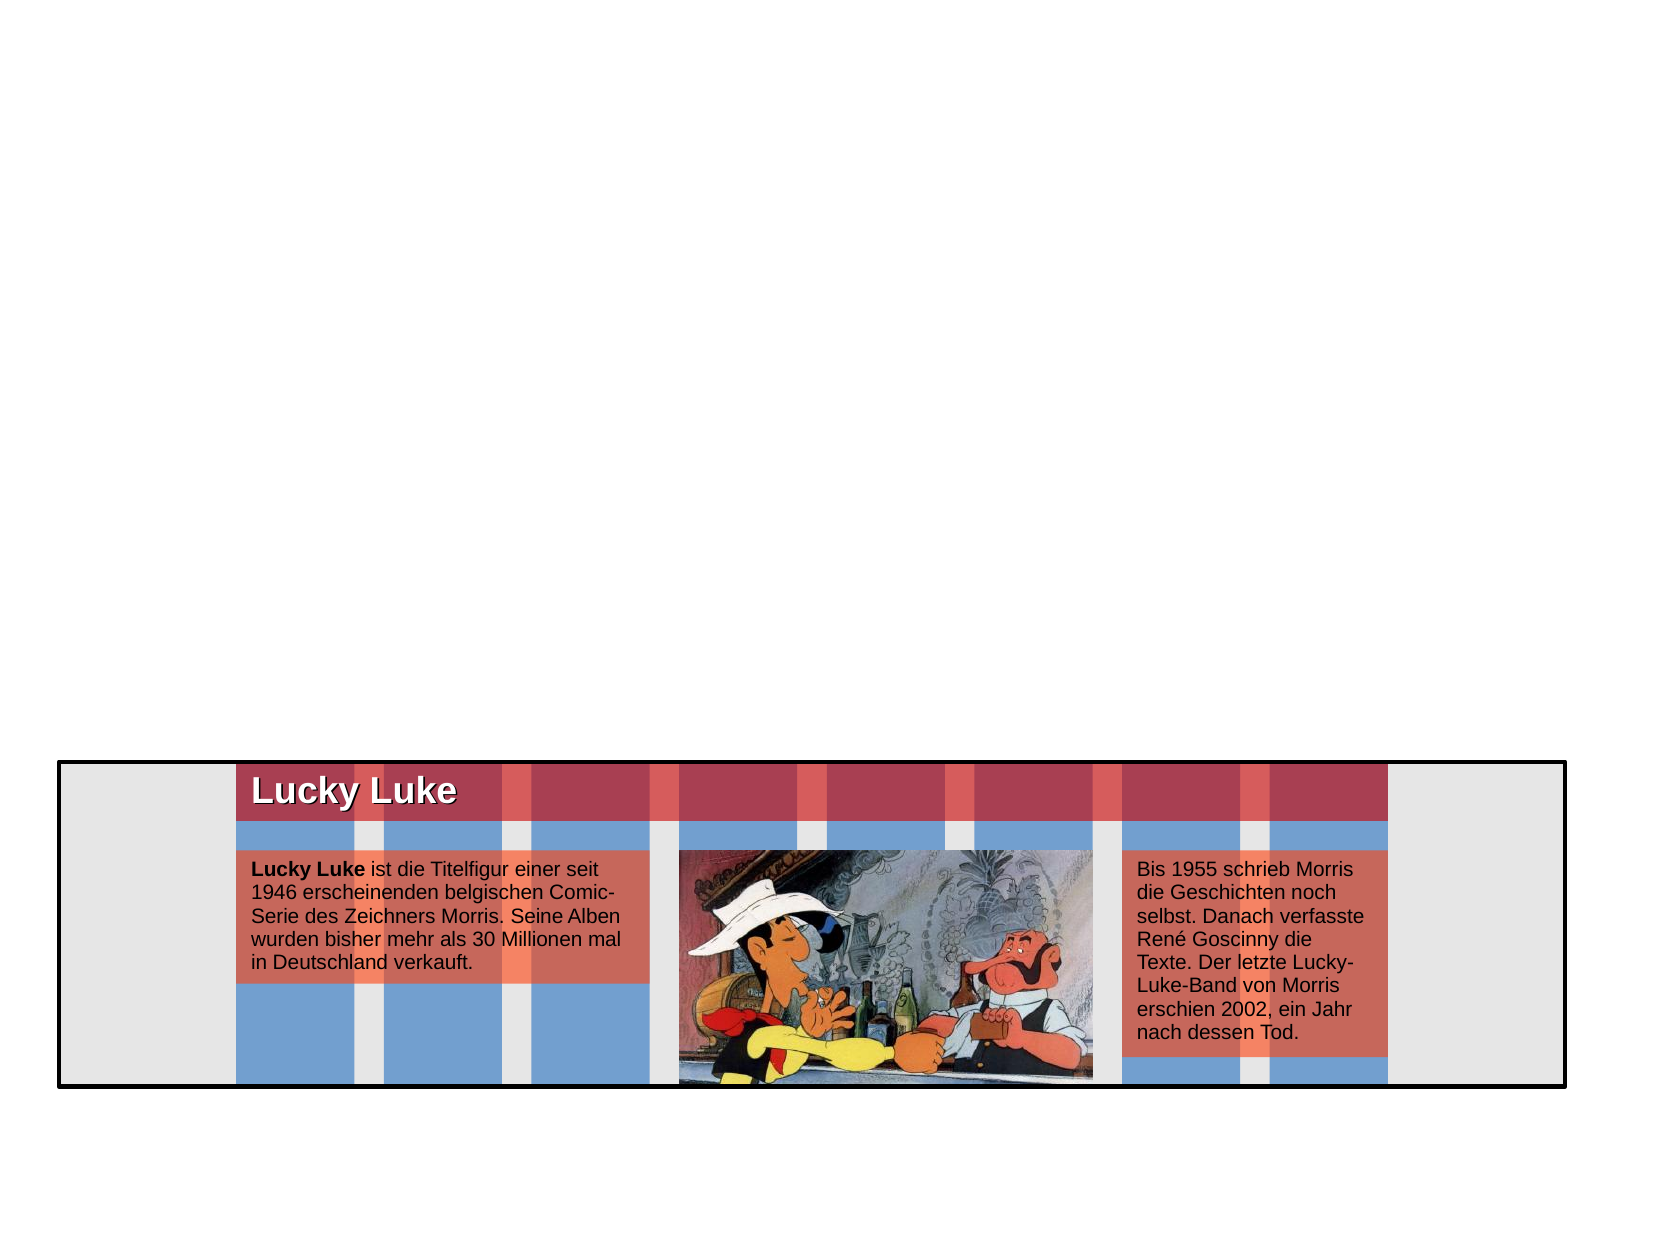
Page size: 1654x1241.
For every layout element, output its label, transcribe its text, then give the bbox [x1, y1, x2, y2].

text_box Lucky Luke ist die Titelfigur einer seit 1946 erscheinenden belgischen Comic-Serie des Zeichners Morris. Seine Alben wurden bisher mehr als 30 Millionen mal in Deutschland verkauft. [236, 850, 650, 984]
picture [679, 850, 1093, 1084]
text_box Lucky Luke [236, 764, 1388, 821]
text_box Bis 1955 schrieb Morris die Geschichten noch selbst. Danach verfasste René Goscinny die Texte. Der letzte Lucky-Luke-Band von Morris erschien 2002, ein Jahr nach dessen Tod. [1122, 850, 1388, 1058]
text_box [61, 764, 1563, 1084]
